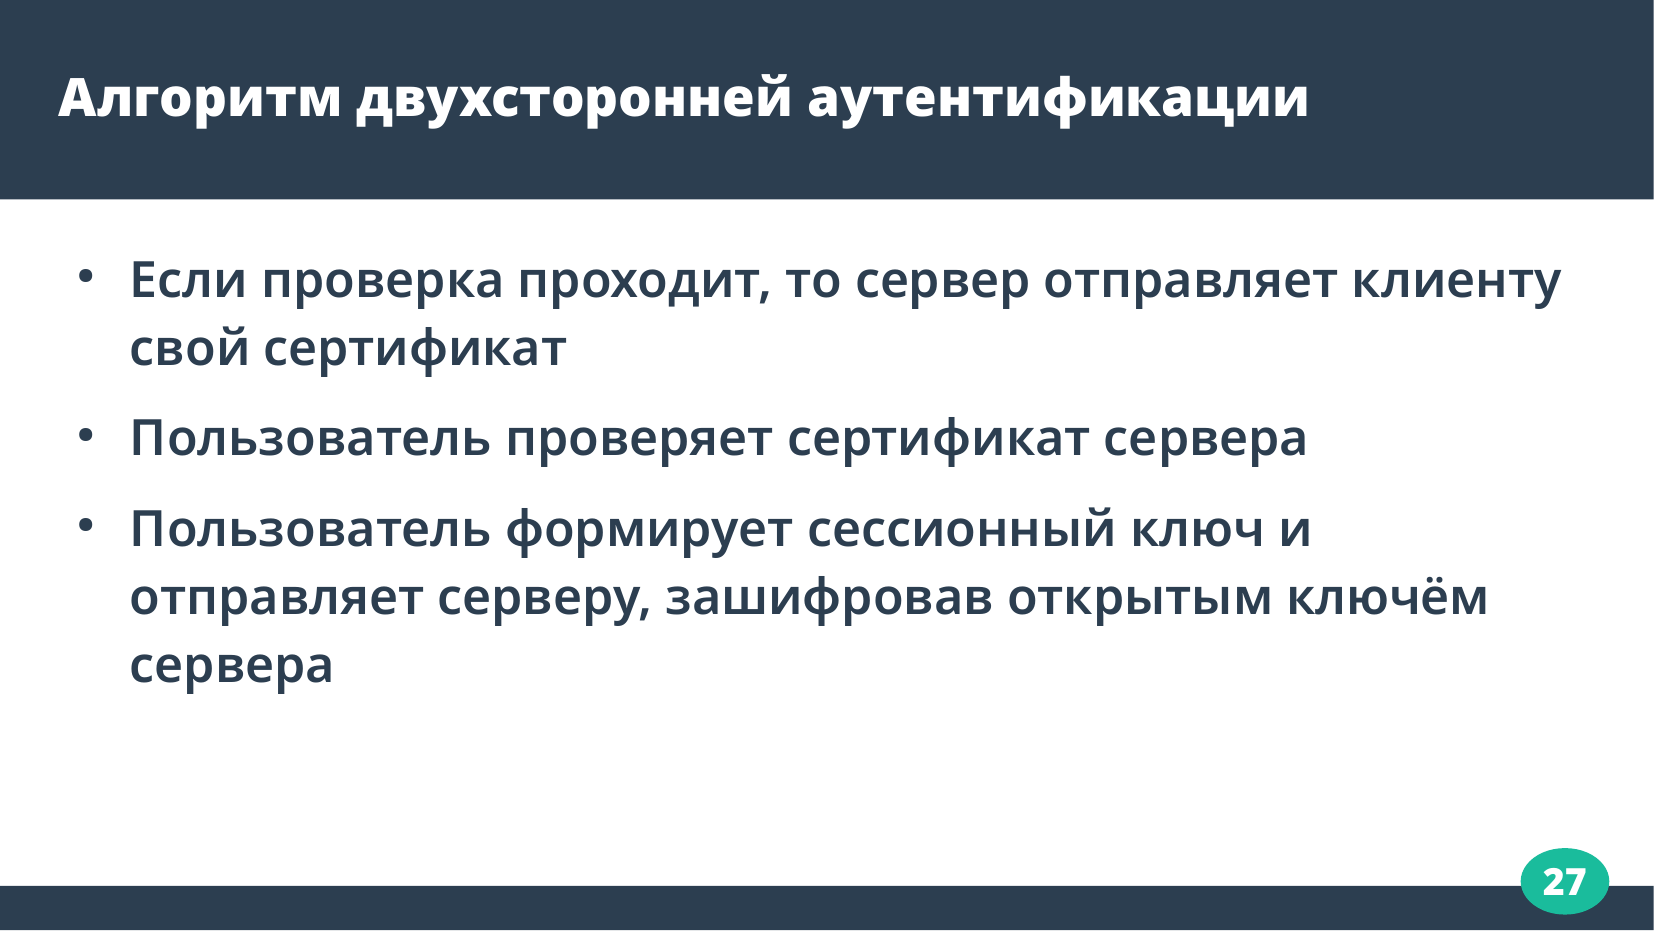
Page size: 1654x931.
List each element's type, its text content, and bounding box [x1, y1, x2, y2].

list Если проверка проходит, то сервер отправляет клиенту свой сертификат Пользователь проверяет сертификат сервера Пользователь формирует сессионный ключ и отправляет серверу, зашифровав открытым ключём сервера [59, 243, 1595, 864]
title Алгоритм двухсторонней аутентификации [59, 37, 1595, 155]
